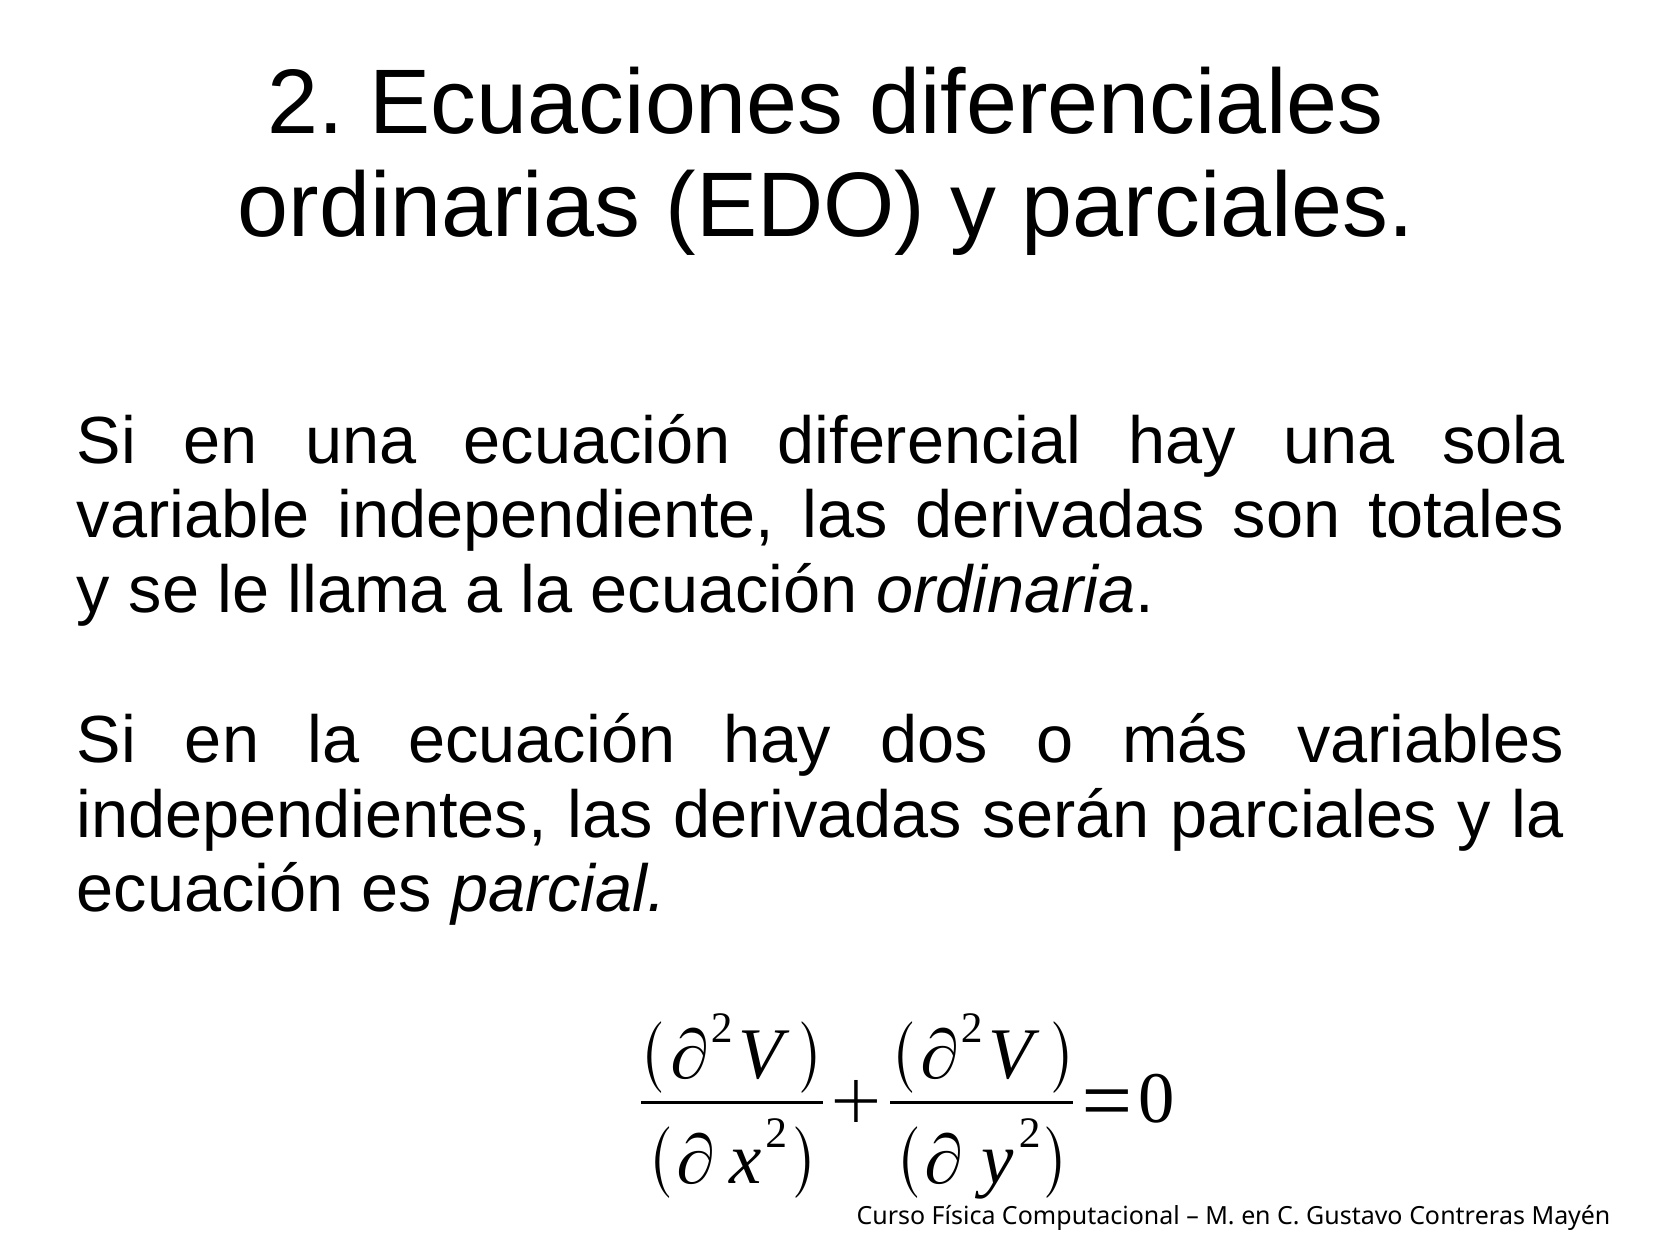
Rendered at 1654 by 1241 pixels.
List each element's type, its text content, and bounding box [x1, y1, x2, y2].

subtitle Si en una ecuación diferencial hay una sola variable independiente, las derivadas son totales y se le llama a la ecuación ordinaria. Si en la ecuación hay dos o más variables independientes, las derivadas serán parciales y la ecuación es parcial. [76, 324, 1565, 1004]
chart [631, 1003, 1182, 1202]
title 2. Ecuaciones diferenciales ordinarias (EDO) y parciales. [82, 49, 1571, 257]
